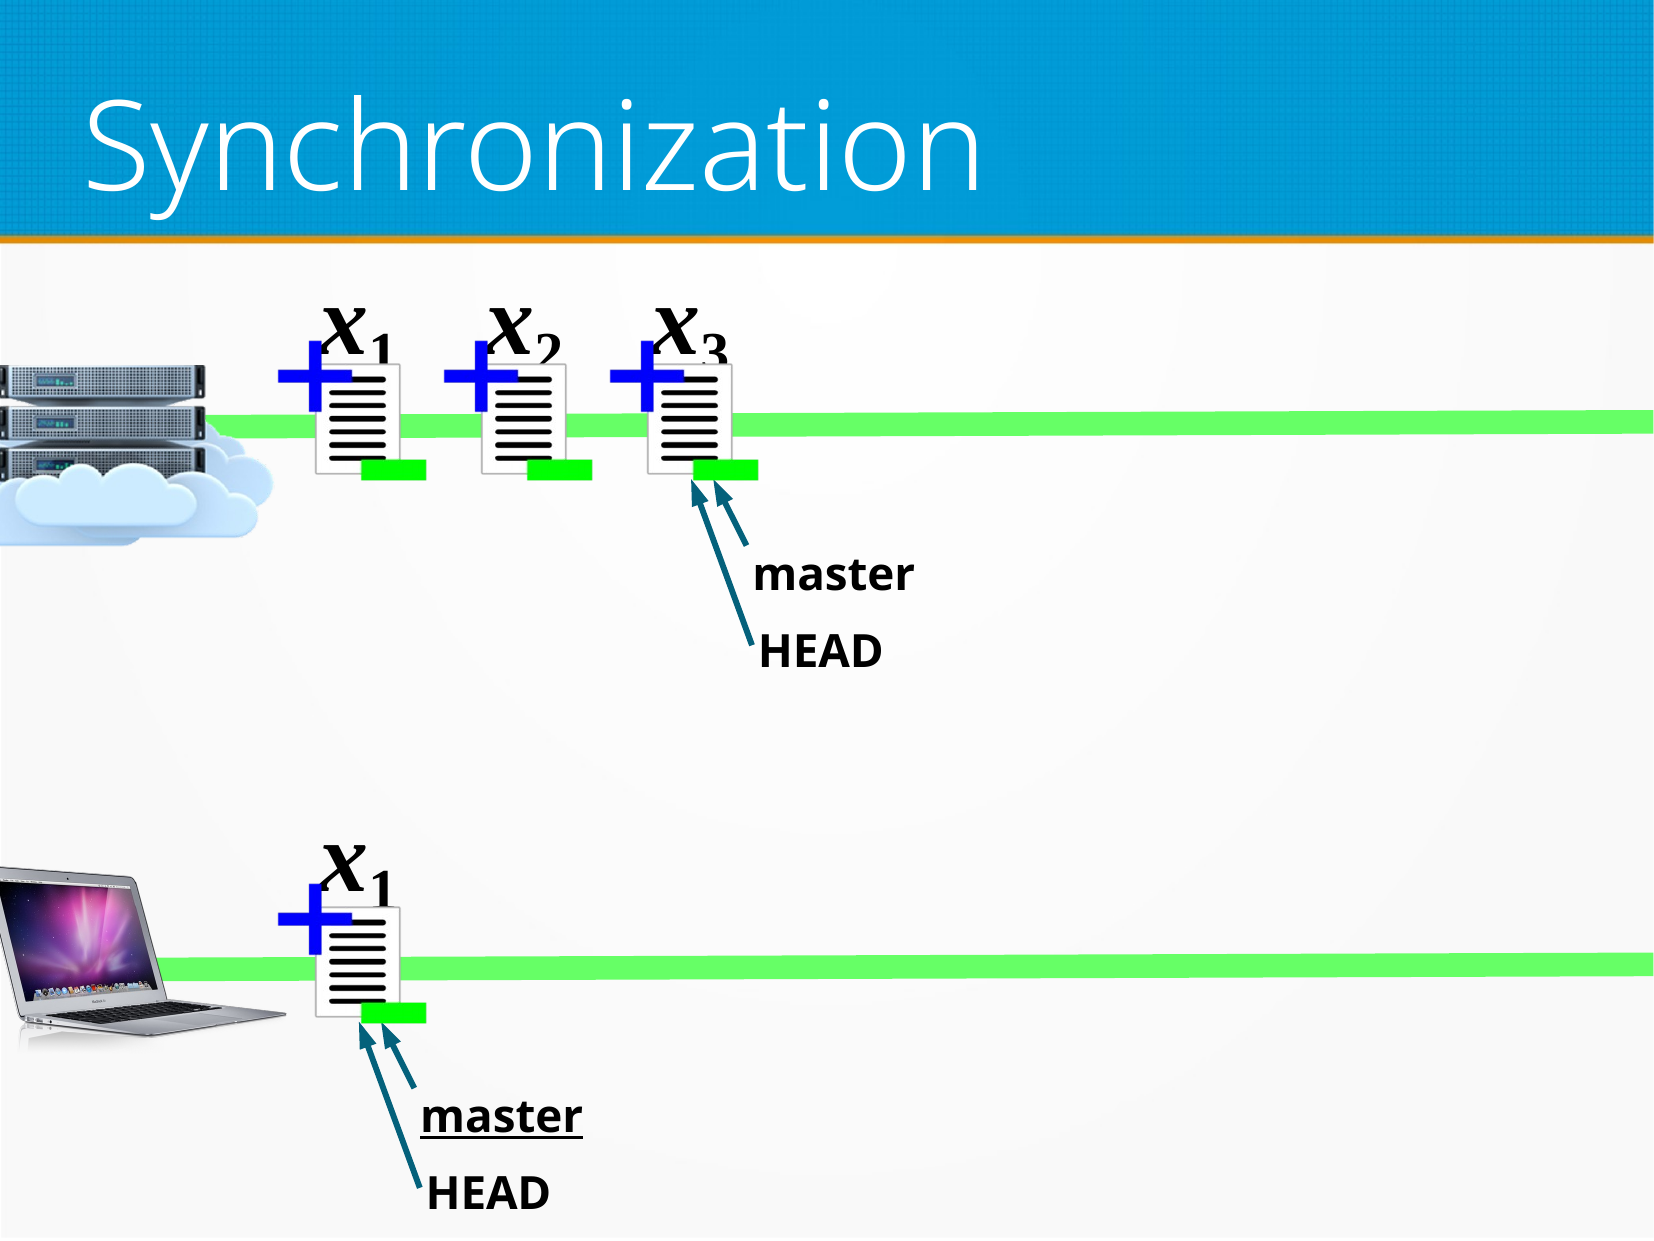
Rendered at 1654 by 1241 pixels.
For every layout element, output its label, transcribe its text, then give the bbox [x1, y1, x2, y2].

text_box x2 [478, 259, 581, 327]
text_box master [746, 537, 900, 607]
picture [0, 233, 1654, 1241]
text_box HEAD [752, 615, 880, 685]
text_box x1 [312, 259, 415, 327]
text_box master [414, 1080, 568, 1150]
title Synchronization [82, 19, 1571, 227]
text_box HEAD [419, 1157, 547, 1227]
text_box x1 [312, 796, 415, 870]
text_box x3 [644, 259, 747, 327]
